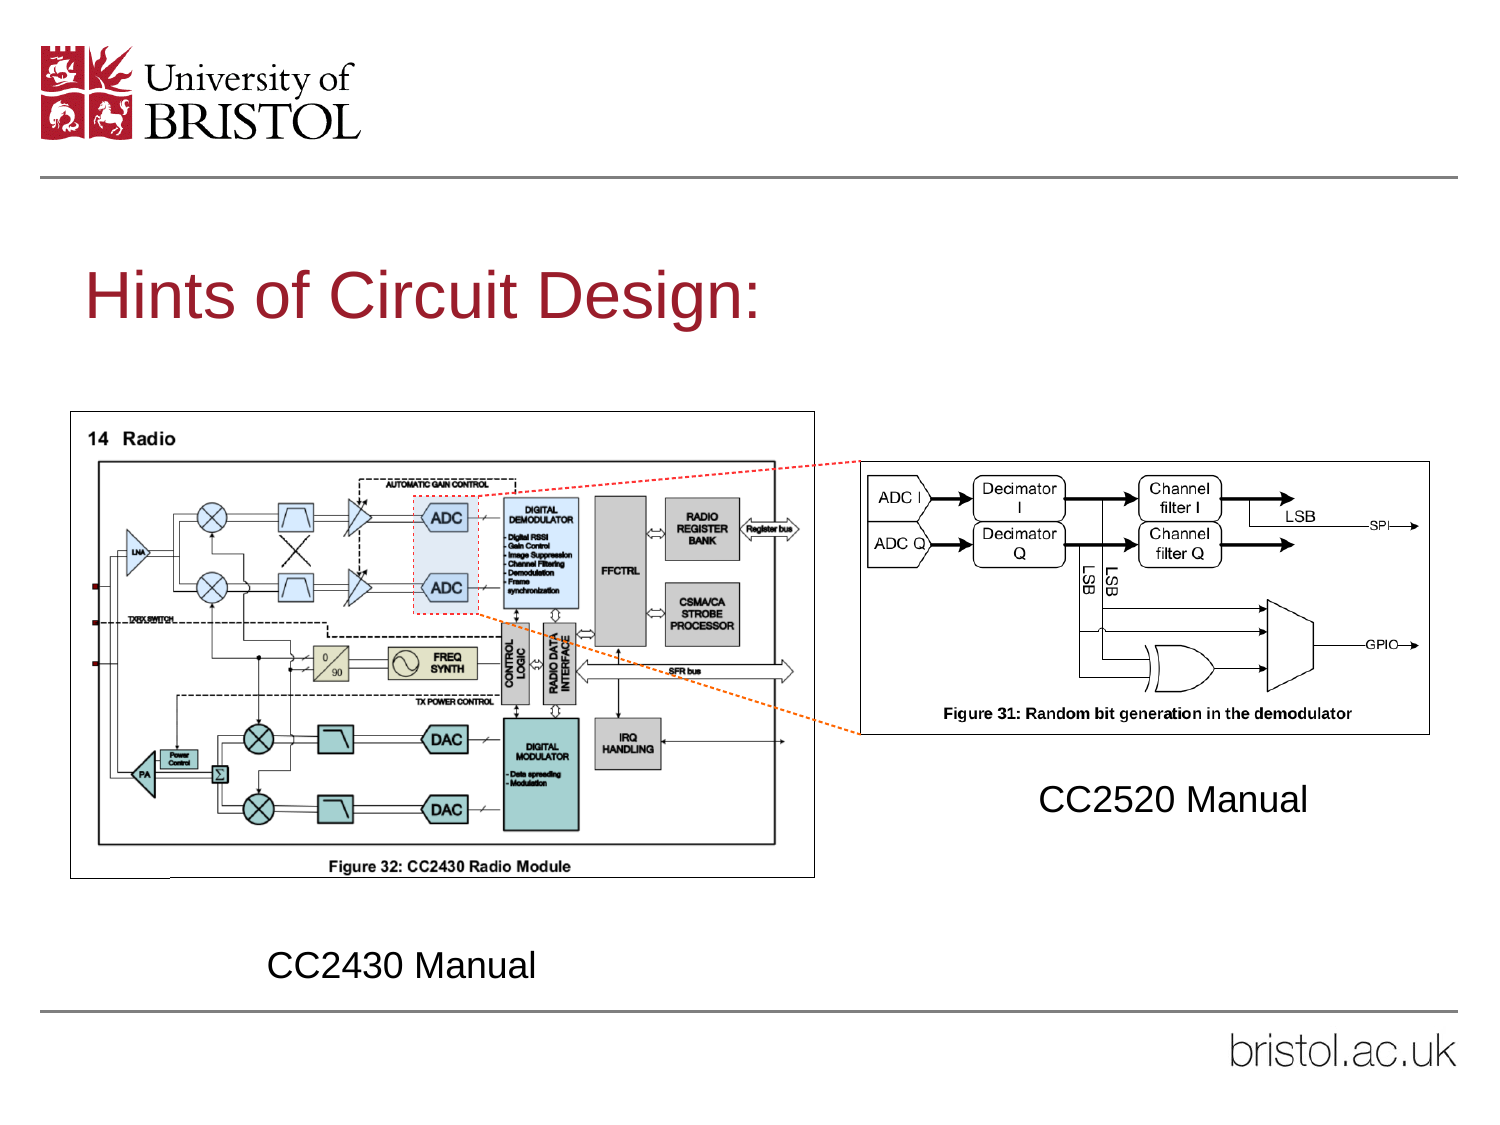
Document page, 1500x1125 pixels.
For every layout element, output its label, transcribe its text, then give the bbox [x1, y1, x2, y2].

picture [860, 461, 1430, 735]
picture [70, 411, 815, 879]
text_box [413, 496, 479, 615]
picture [41, 46, 361, 140]
picture [1214, 1023, 1459, 1080]
title Hints of Circuit Design: [69, 197, 1420, 386]
text_box CC2520 Manual [874, 767, 1473, 828]
text_box CC2430 Manual [106, 933, 697, 994]
